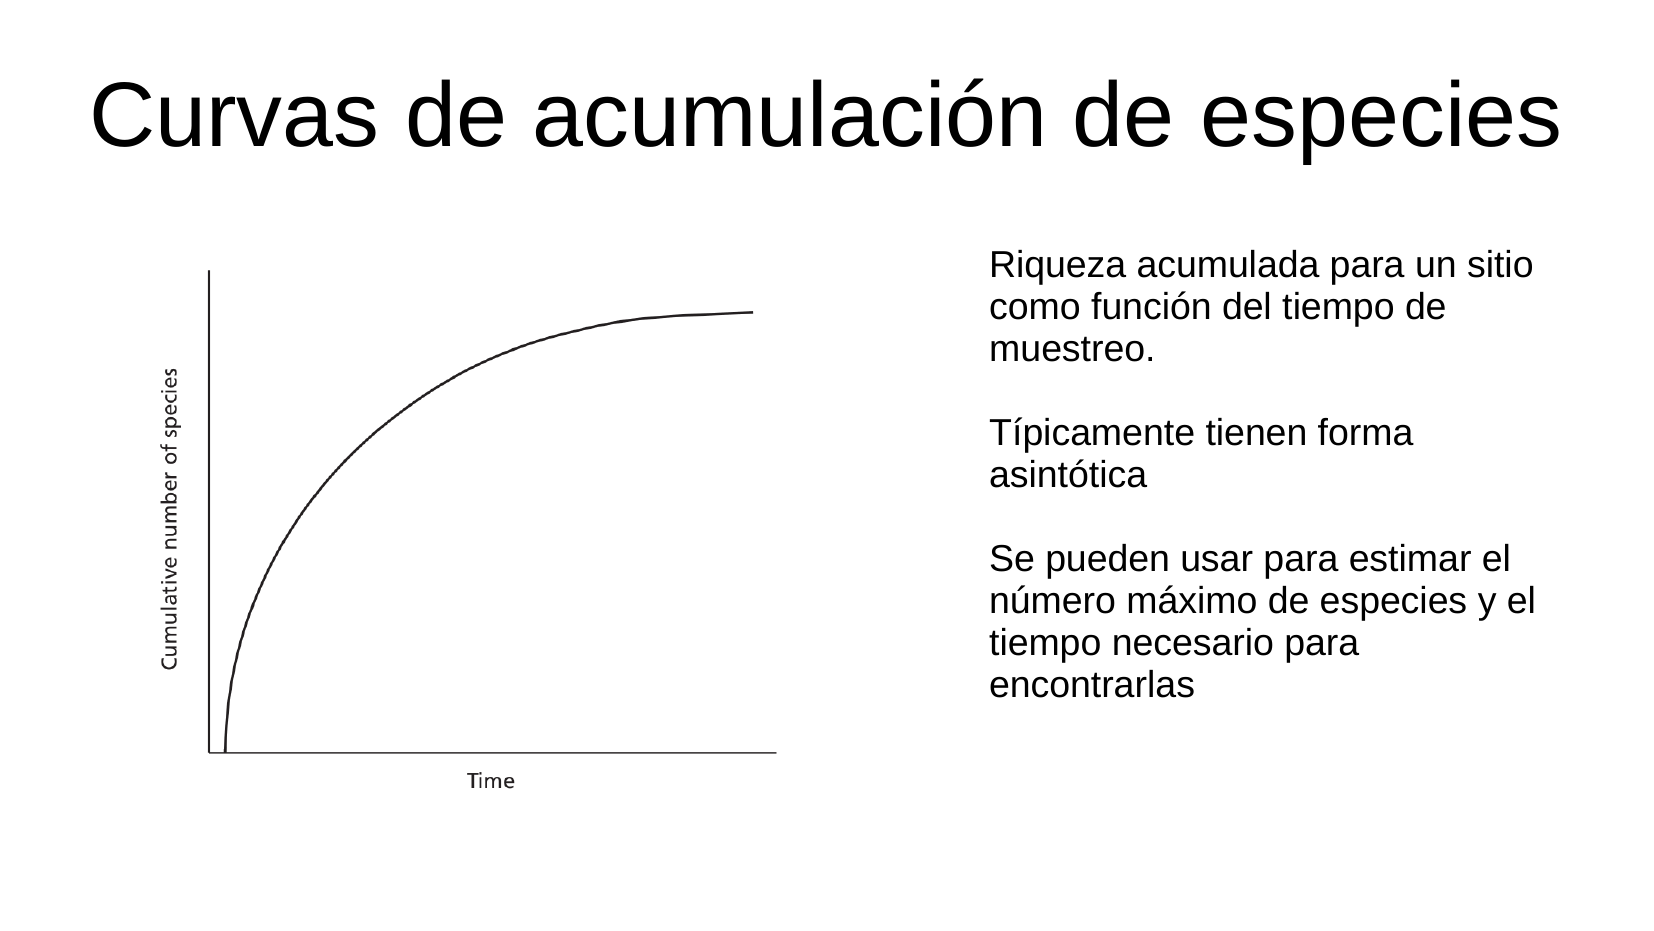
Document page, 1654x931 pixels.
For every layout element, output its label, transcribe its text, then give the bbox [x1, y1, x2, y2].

picture [124, 236, 886, 802]
text_box Riqueza acumulada para un sitio como función del tiempo de muestreo. Típicamente tienen forma asintótica Se pueden usar para estimar el número máximo de especies y el tiempo necesario para encontrarlas [974, 236, 1565, 857]
title Curvas de acumulación de especies [82, 37, 1571, 193]
